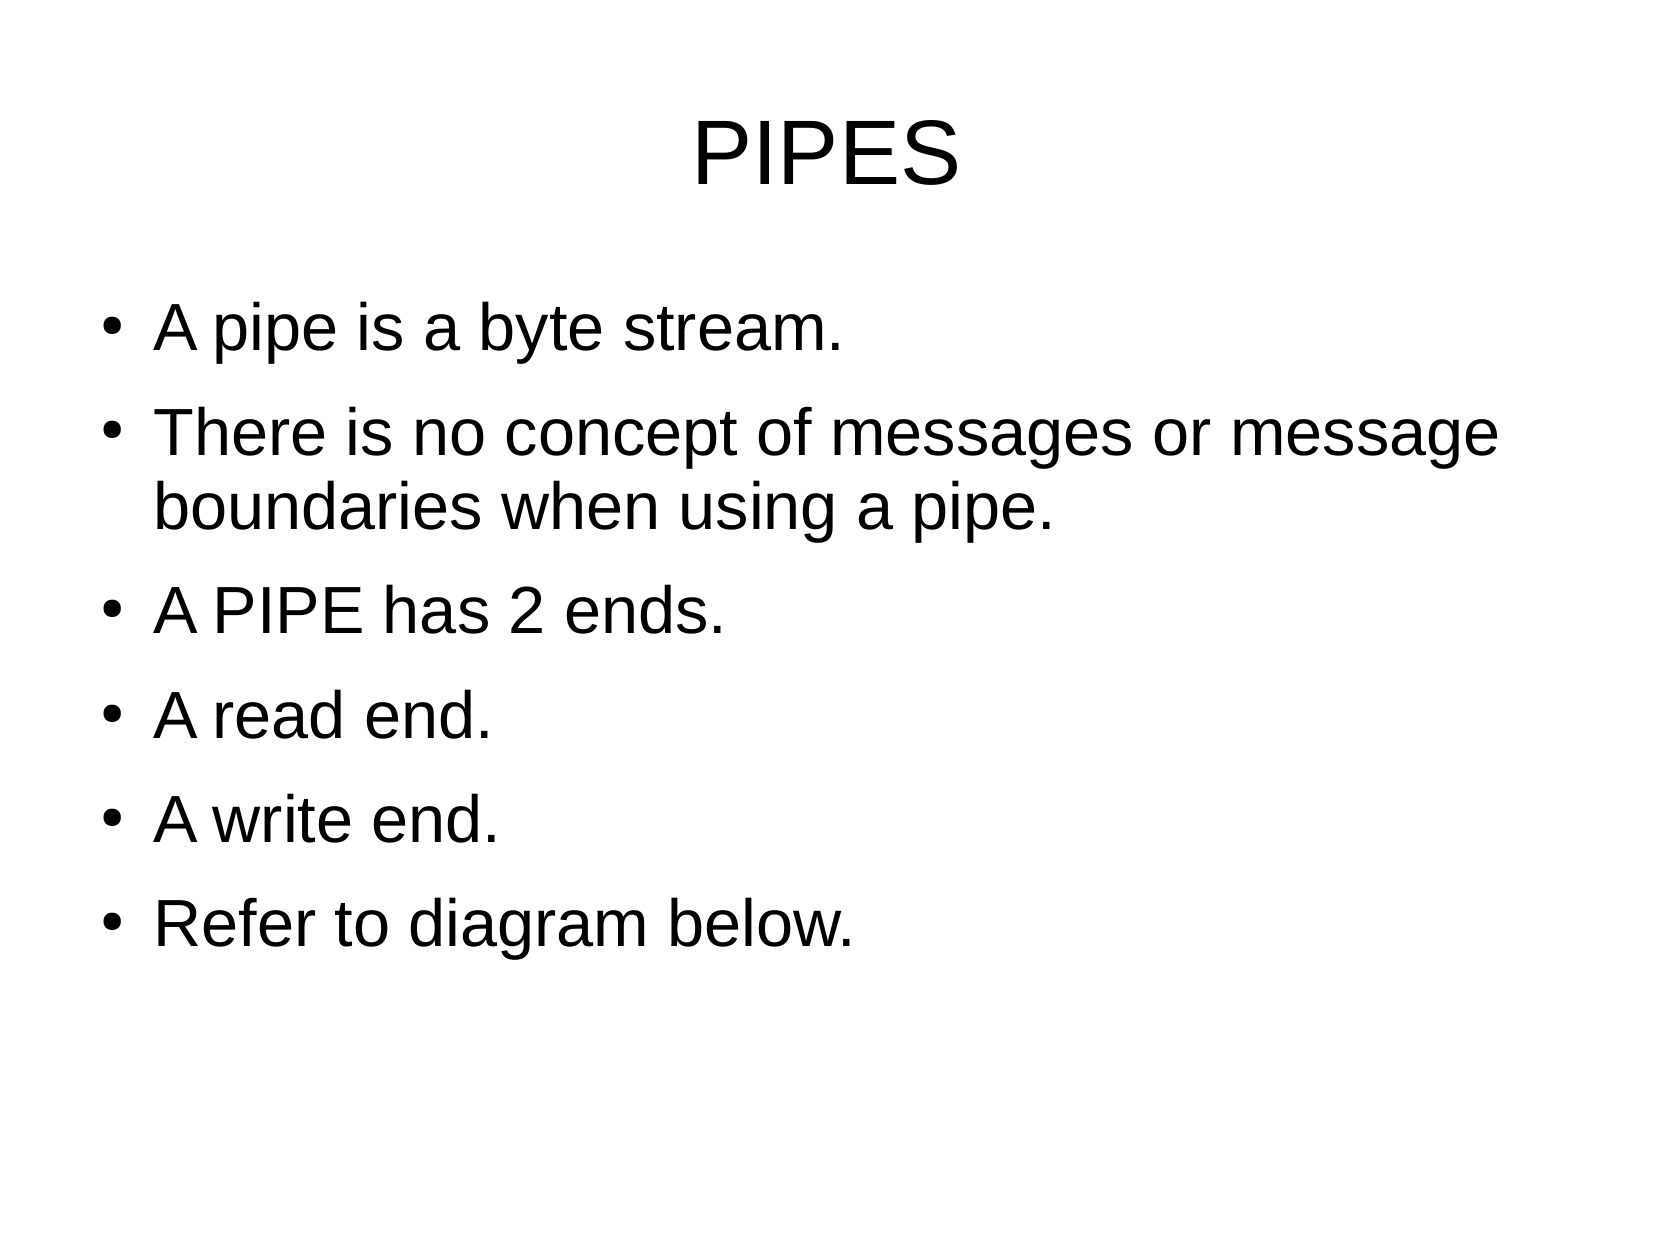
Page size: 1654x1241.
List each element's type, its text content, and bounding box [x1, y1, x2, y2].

list A pipe is a byte stream. There is no concept of messages or message boundaries when using a pipe. A PIPE has 2 ends. A read end. A write end. Refer to diagram below. [82, 290, 1571, 1010]
title PIPES [82, 49, 1571, 257]
